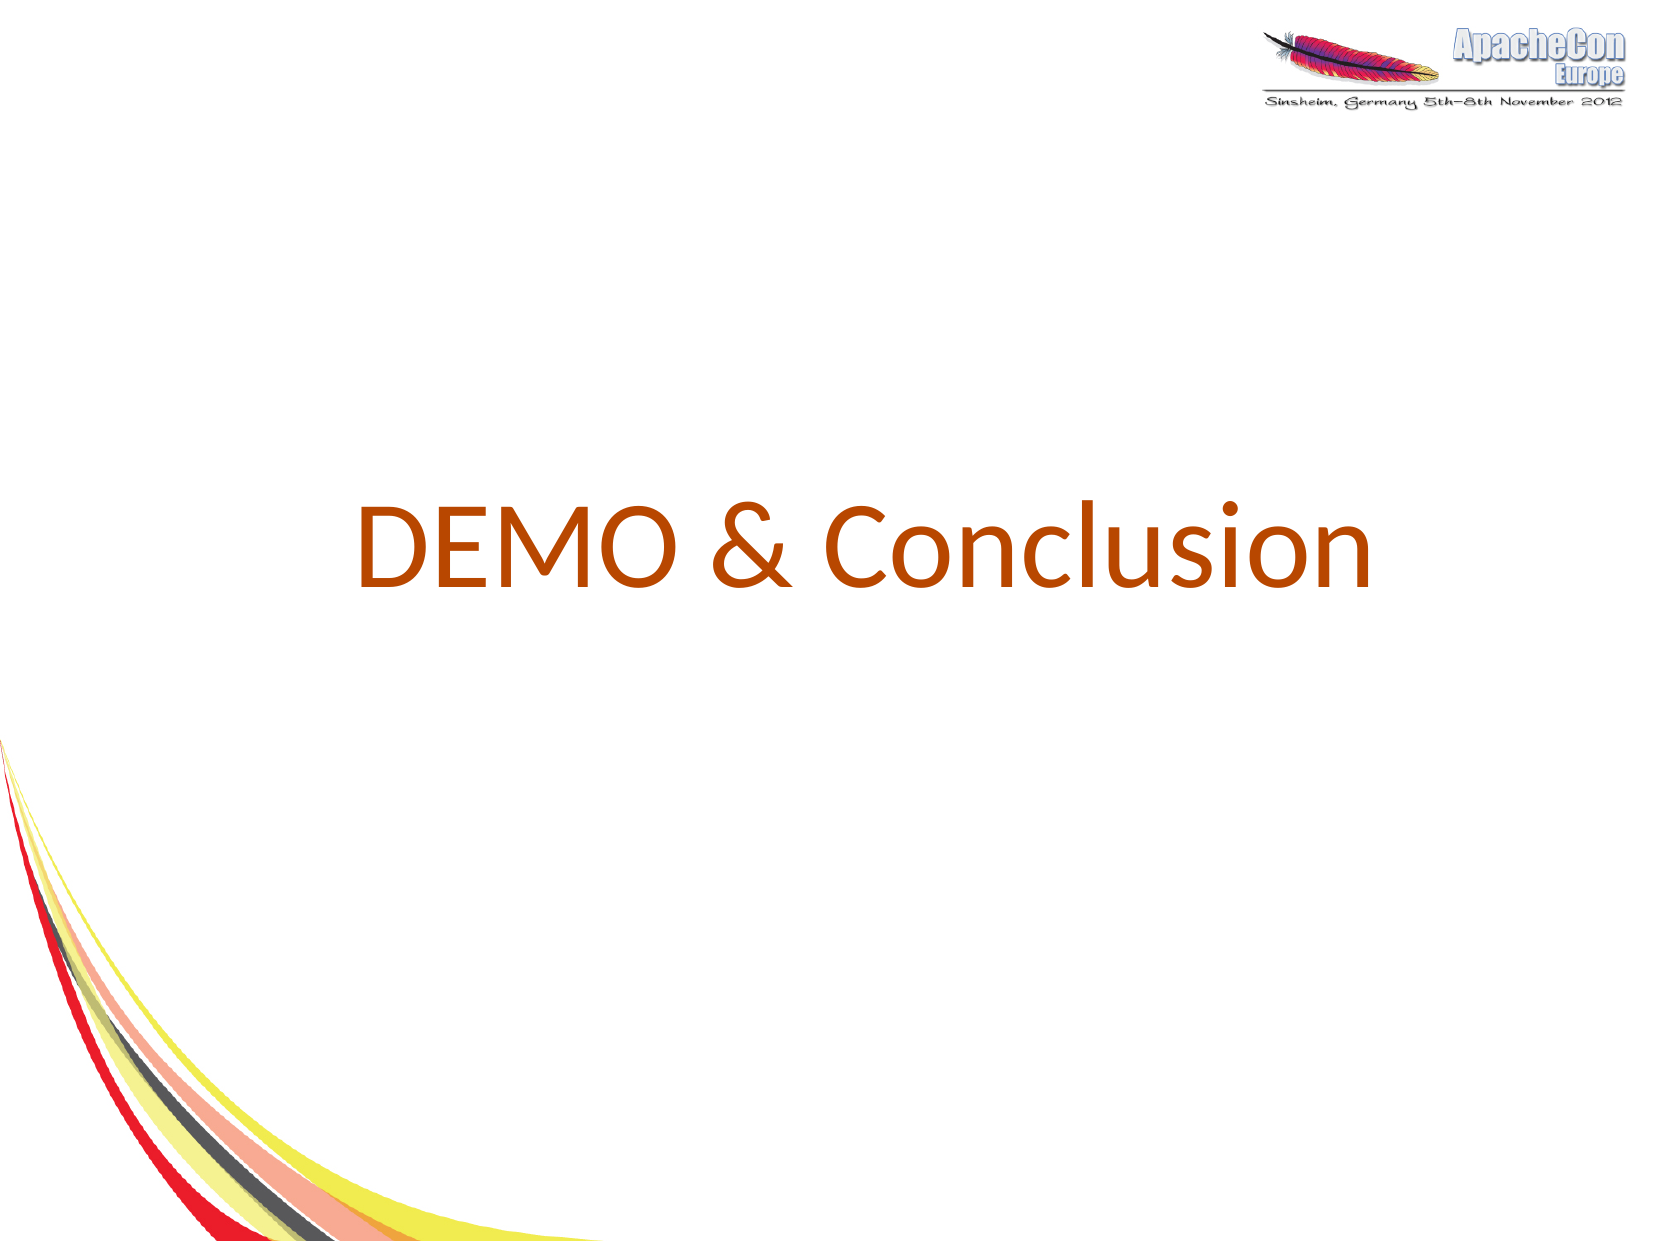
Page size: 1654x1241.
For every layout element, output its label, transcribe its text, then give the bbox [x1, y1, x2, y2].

title DEMO & Conclusion [291, 480, 1381, 633]
picture [0, 0, 1654, 1241]
